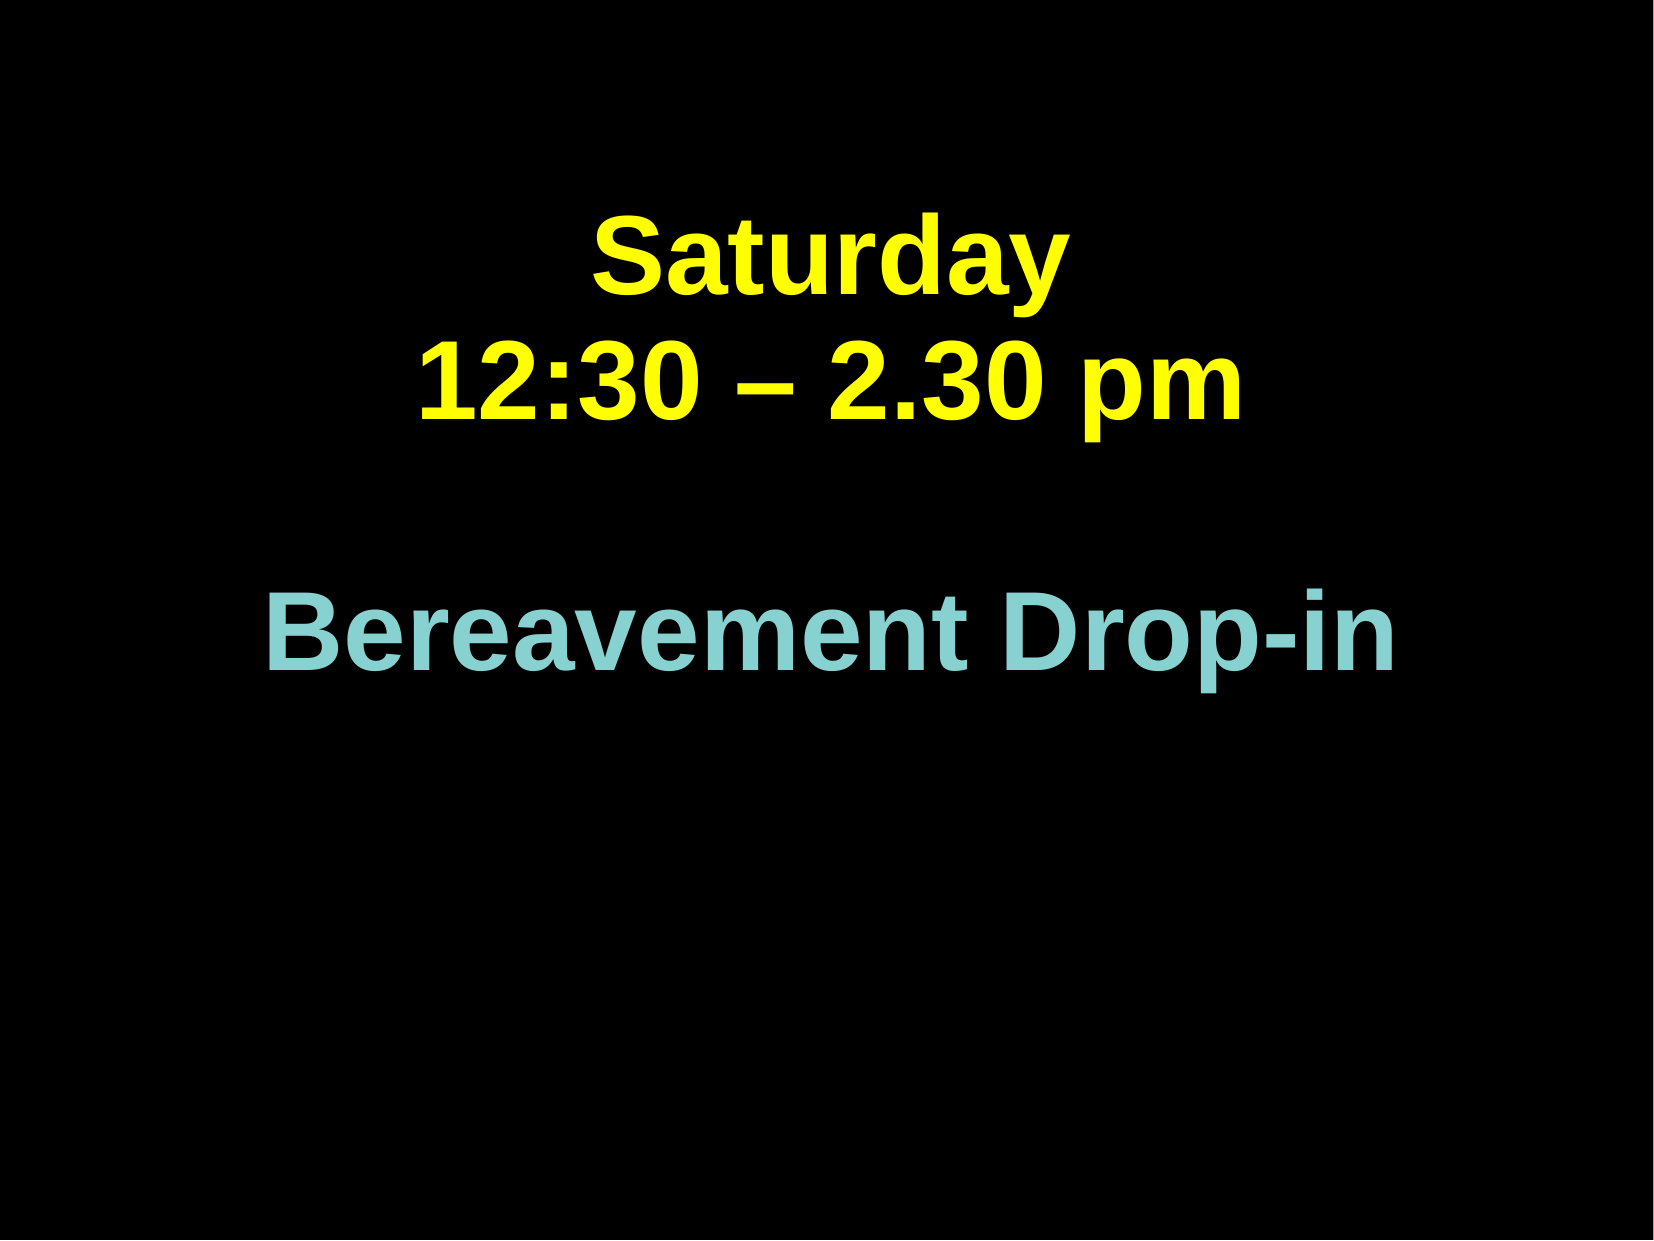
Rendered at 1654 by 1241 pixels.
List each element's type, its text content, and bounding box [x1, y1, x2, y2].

text_box Saturday 12:30 – 2.30 pm Bereavement Drop-in [59, 59, 1603, 1179]
